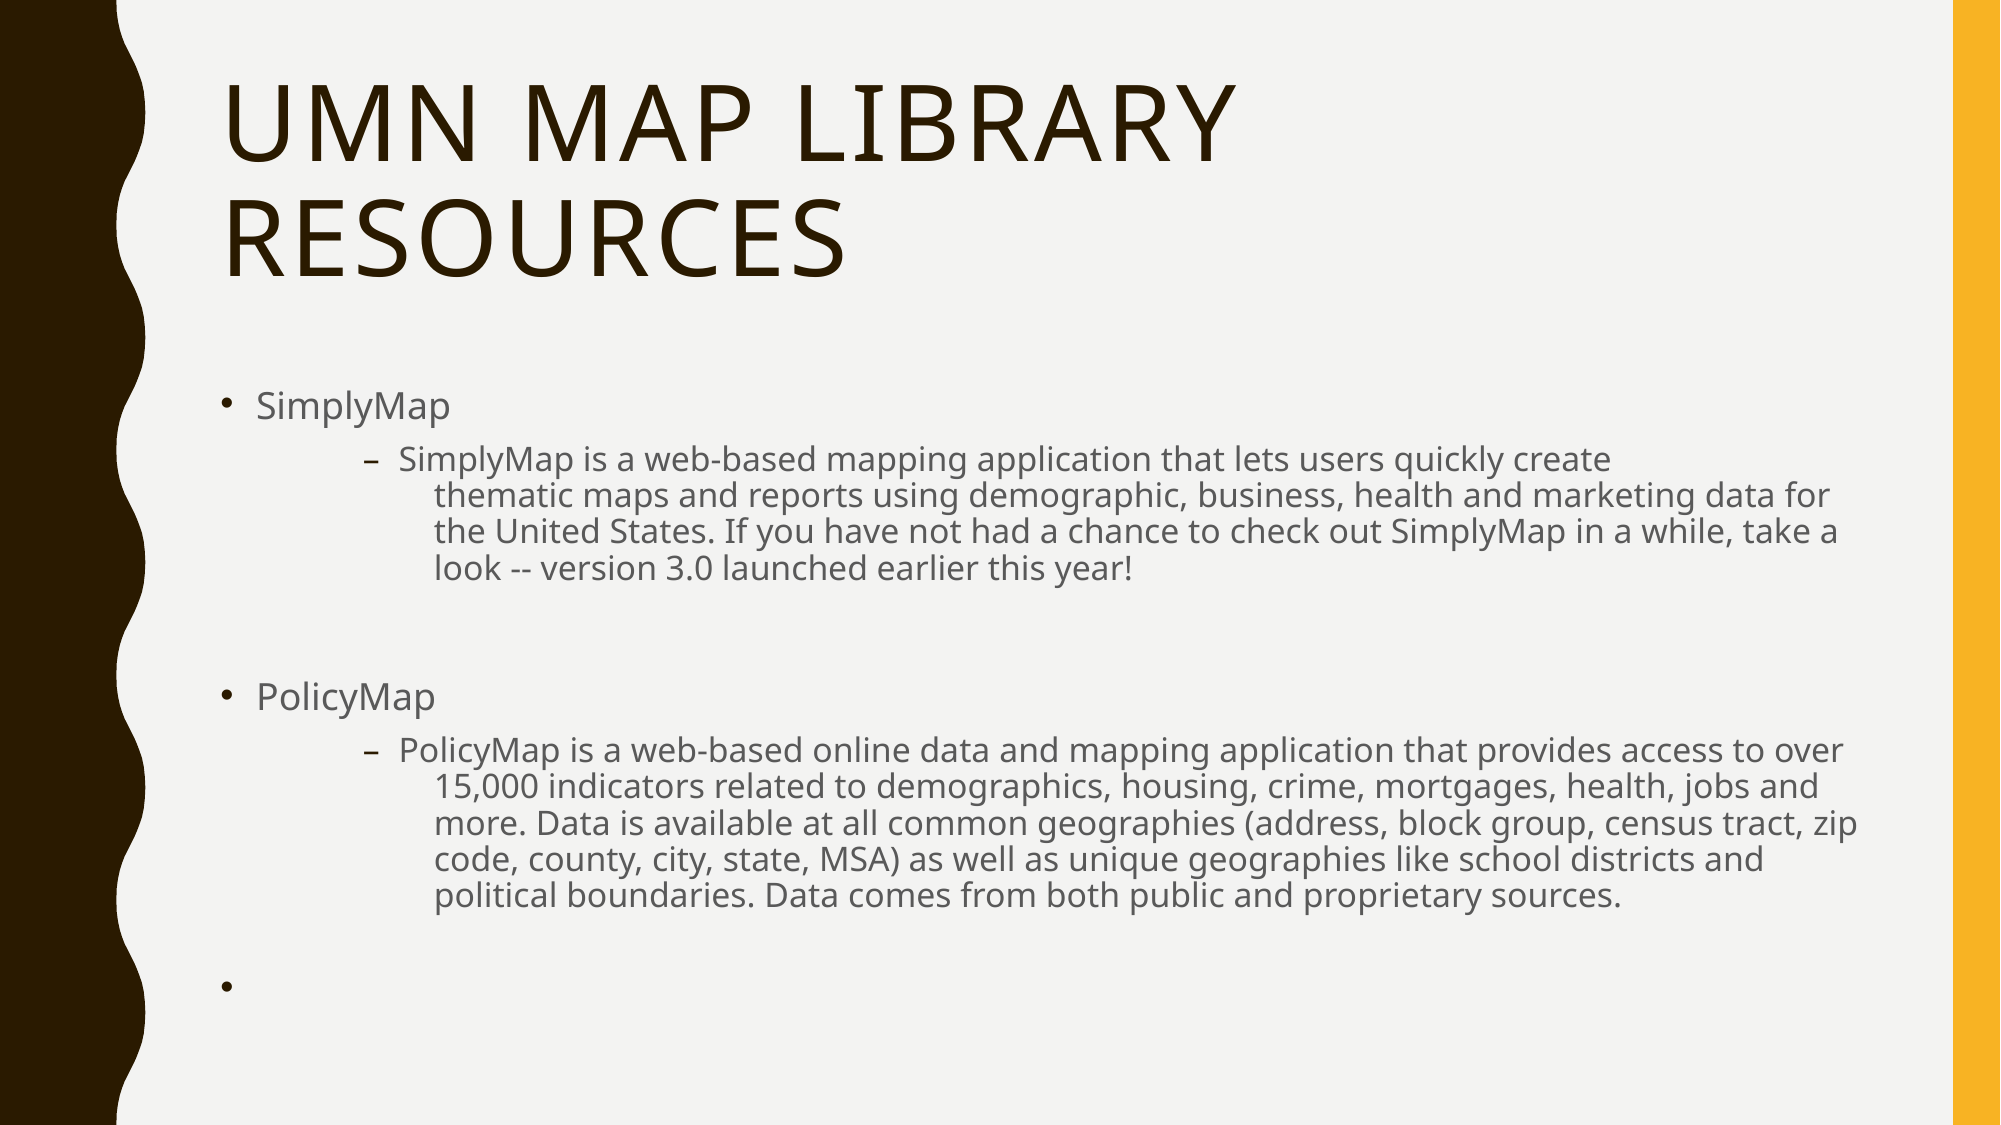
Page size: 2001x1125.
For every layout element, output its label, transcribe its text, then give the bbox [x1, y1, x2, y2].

title UMN Map Library Resources [205, 62, 1876, 308]
list SimplyMap SimplyMap is a web-based mapping application that lets users quickly create thematic maps and reports using demographic, business, health and marketing data for the United States. If you have not had a chance to check out SimplyMap in a while, take a look -- version 3.0 launched earlier this year! PolicyMap PolicyMap is a web-based online data and mapping application that provides access to over 15,000 indicators related to demographics, housing, crime, mortgages, health, jobs and more. Data is available at all common geographies (address, block group, census tract, zip code, county, city, state, MSA) as well as unique geographies like school districts and political boundaries. Data comes from both public and proprietary sources. [205, 375, 1876, 965]
